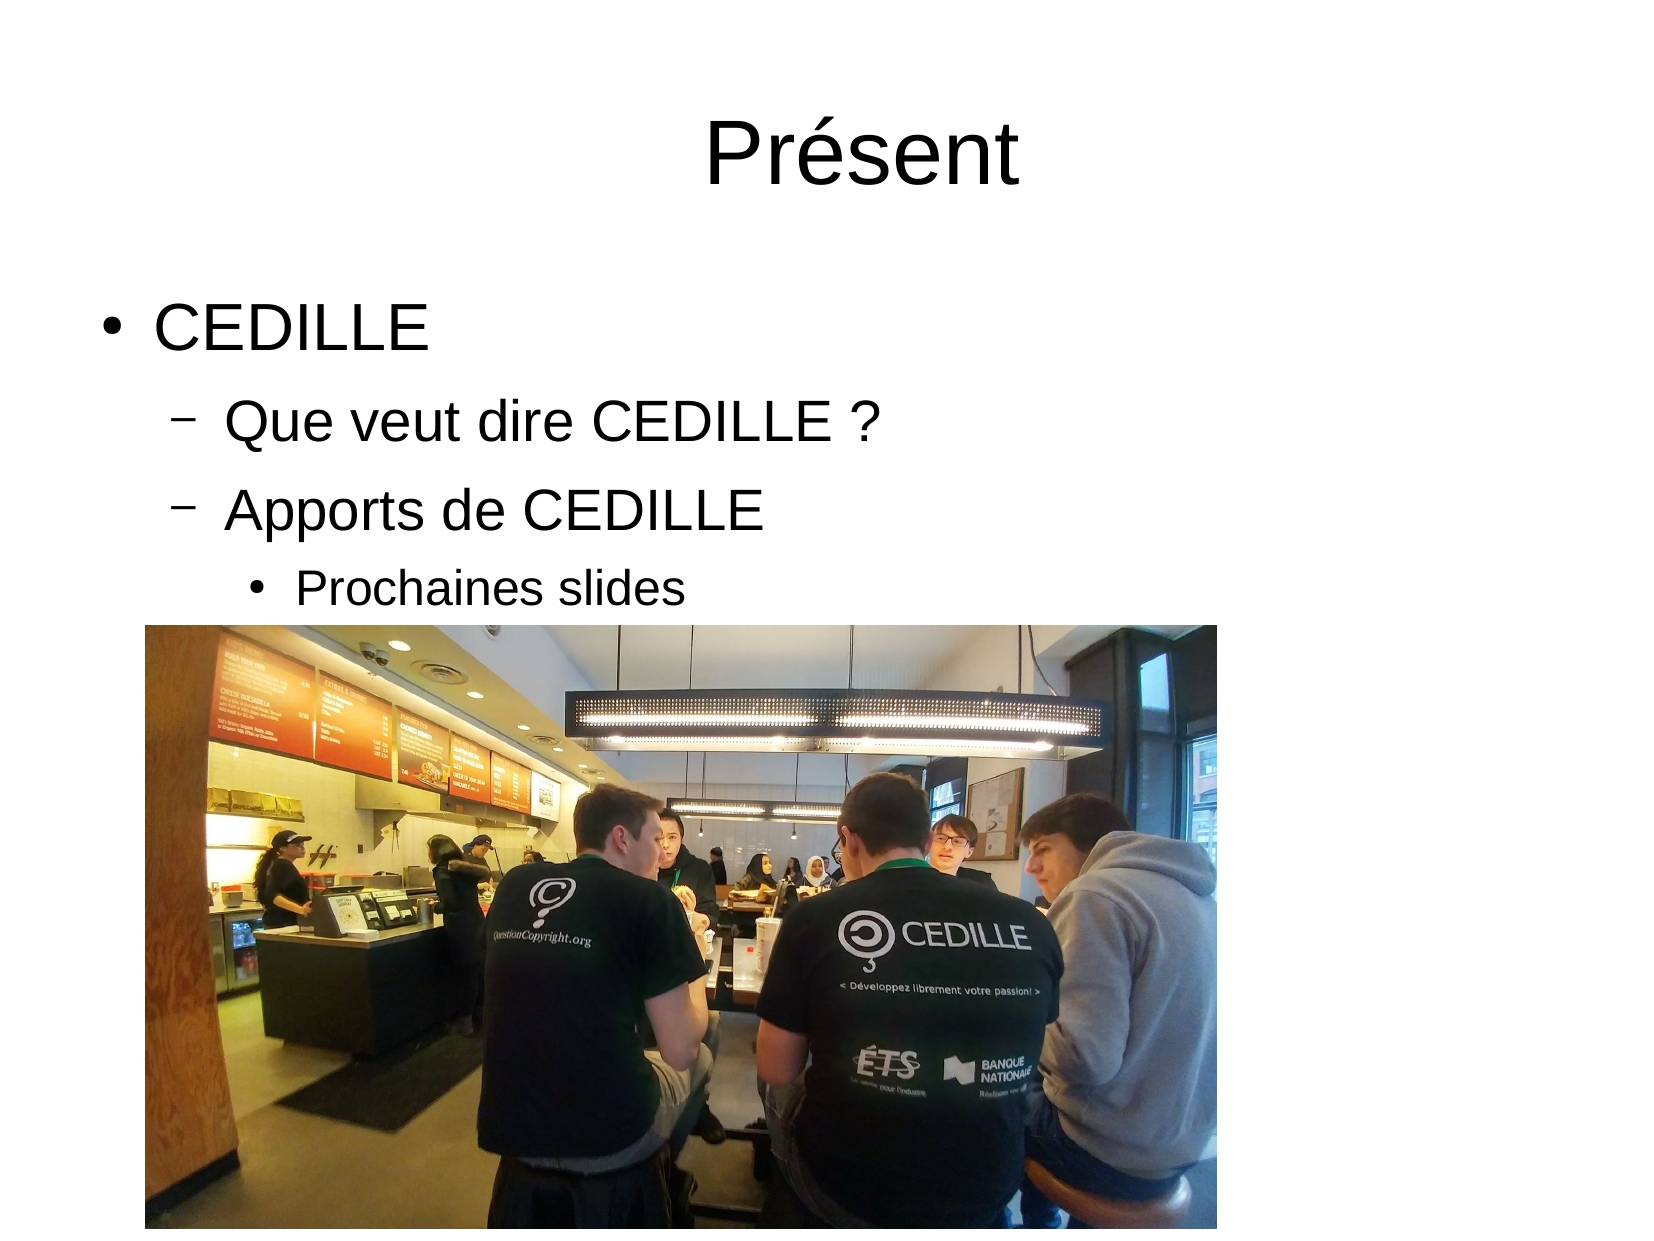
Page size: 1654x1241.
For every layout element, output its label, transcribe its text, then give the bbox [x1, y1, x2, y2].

title Présent [82, 49, 1571, 257]
list CEDILLE Que veut dire CEDILLE ? Apports de CEDILLE Prochaines slides [82, 290, 1571, 1010]
picture [145, 625, 1217, 1229]
